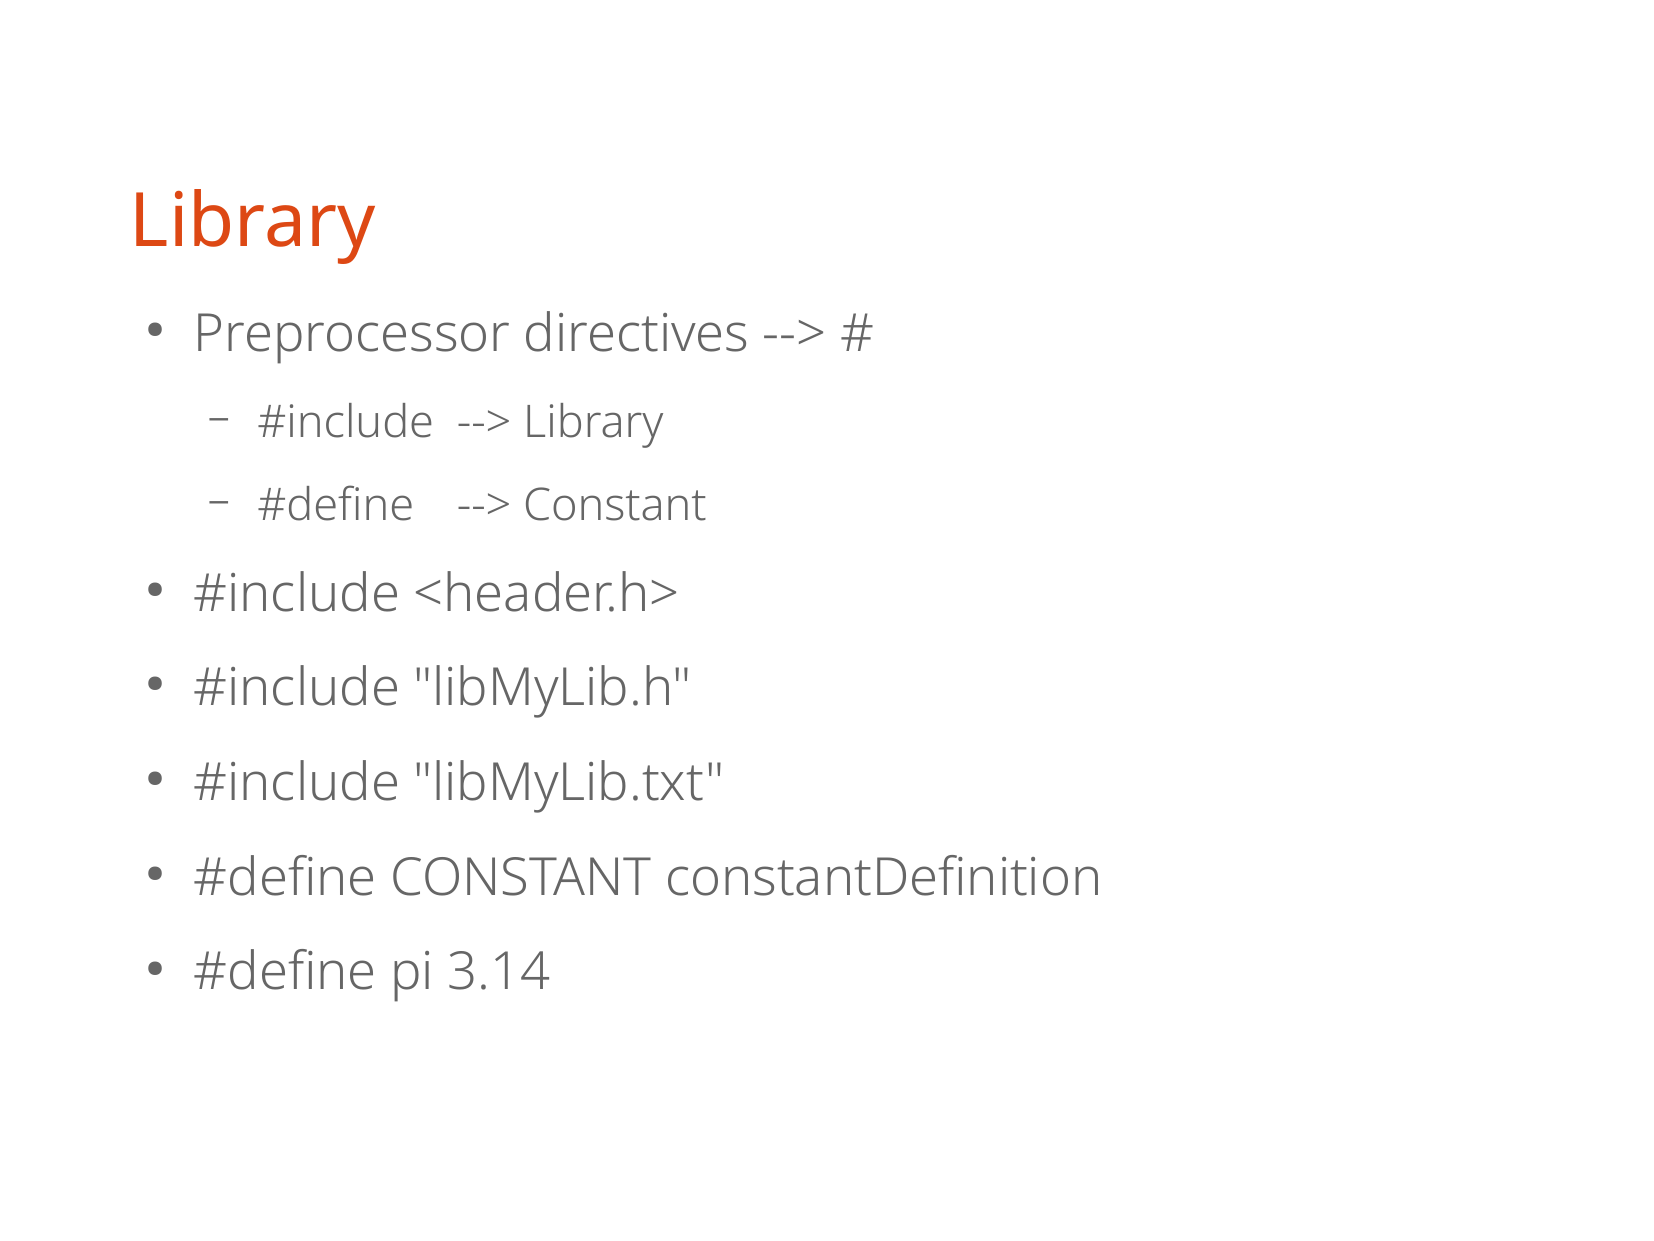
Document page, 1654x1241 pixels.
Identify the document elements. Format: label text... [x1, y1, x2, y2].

list Preprocessor directives --> # #include --> Library #define --> Constant #include <header.h> #include "libMyLib.h" #include "libMyLib.txt" #define CONSTANT constantDefinition #define pi 3.14 [129, 295, 1518, 1010]
title Library [129, 153, 1518, 281]
